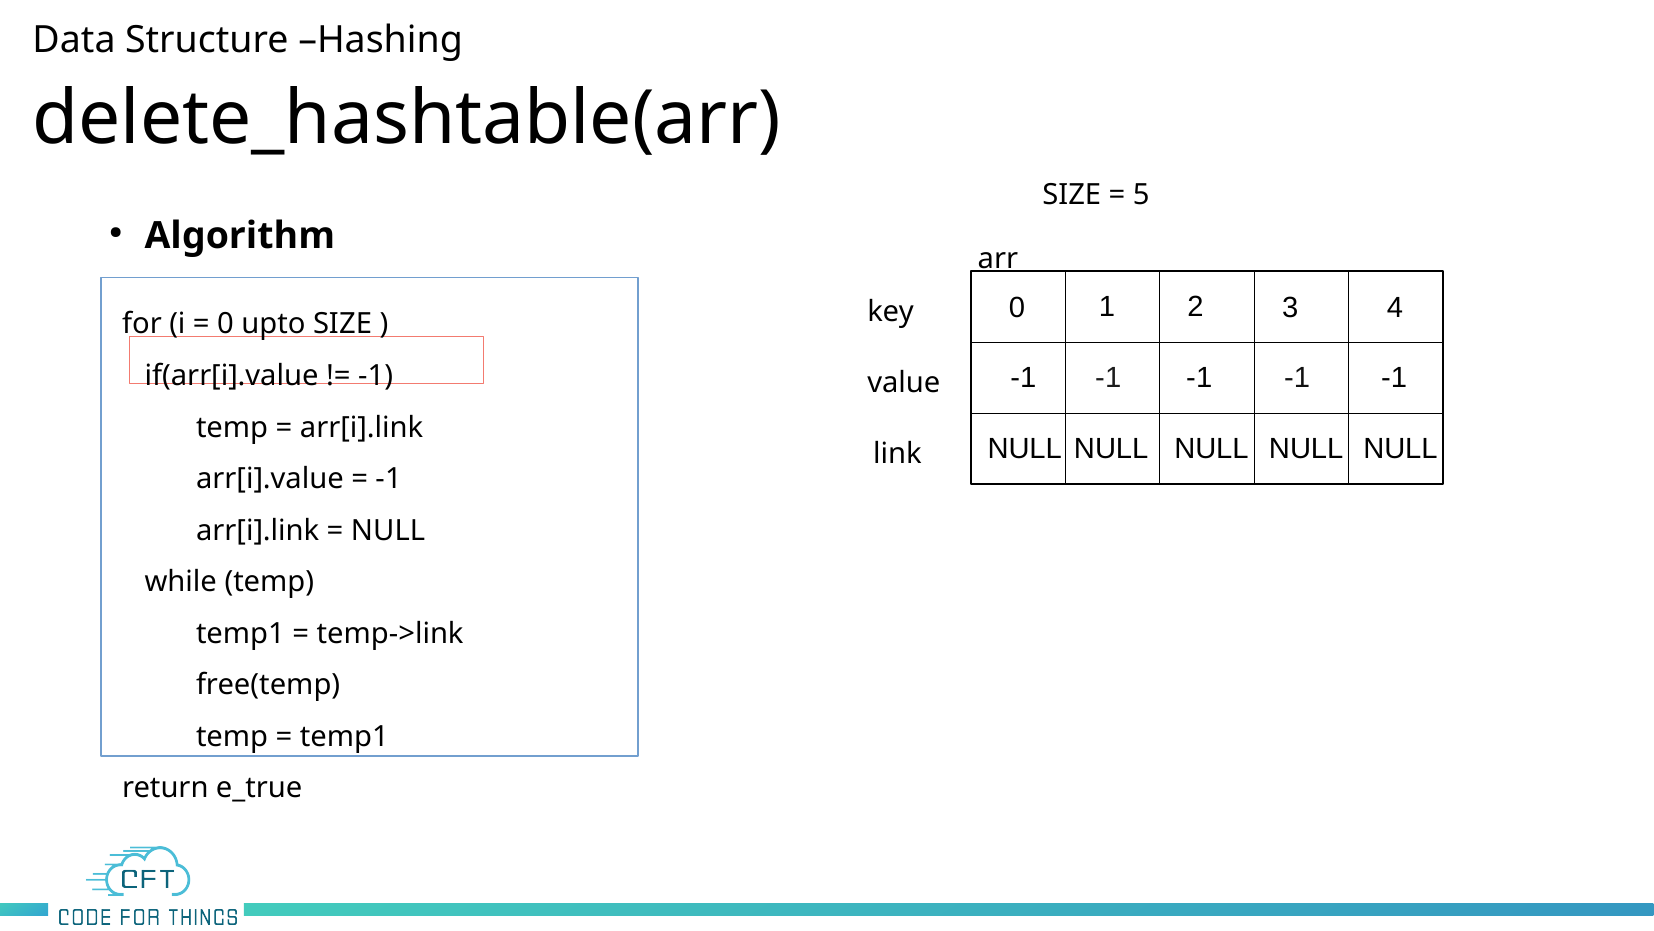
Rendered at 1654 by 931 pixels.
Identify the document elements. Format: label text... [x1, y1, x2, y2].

text_box [1255, 414, 1348, 424]
text_box [100, 277, 638, 756]
text_box SIZE = 5 [1027, 166, 1205, 216]
text_box [1255, 343, 1348, 413]
text_box [1160, 414, 1254, 424]
text_box NULL [972, 424, 1059, 473]
text_box value [852, 353, 1018, 437]
text_box NULL [1348, 424, 1453, 473]
text_box Algorithm [94, 200, 886, 269]
text_box -1 [995, 353, 1052, 402]
text_box 2 [1172, 282, 1219, 331]
text_box 3 [1267, 283, 1314, 331]
text_box NULL [1254, 424, 1348, 473]
text_box [1160, 473, 1254, 484]
text_box [1349, 414, 1444, 424]
text_box [1018, 343, 1065, 413]
text_box [1160, 343, 1254, 413]
text_box [1255, 271, 1348, 342]
text_box [1066, 414, 1159, 424]
text_box 0 [994, 283, 1041, 332]
text_box [970, 280, 1065, 342]
text_box key [852, 283, 1018, 353]
text_box for (i = 0 upto SIZE ) if(arr[i].value != -1) temp = arr[i].link arr[i].value = -1 arr[i].link = NULL while (temp) temp1 = temp->link free(temp) temp = temp1 return e_true [107, 295, 851, 886]
text_box -1 [1171, 353, 1228, 402]
text_box arr [963, 230, 1141, 280]
text_box 1 [1084, 282, 1131, 331]
text_box [1018, 414, 1065, 424]
text_box -1 [1080, 353, 1136, 402]
text_box [1066, 271, 1159, 342]
text_box link [858, 424, 1004, 474]
text_box [1349, 271, 1444, 342]
title Data Structure –Hashing delete_hashtable(arr) [32, 12, 1630, 166]
text_box [1160, 271, 1254, 342]
picture [59, 846, 237, 925]
text_box 4 [1372, 283, 1419, 331]
text_box [1349, 343, 1444, 413]
text_box [1349, 473, 1444, 484]
text_box -1 [1366, 353, 1422, 402]
text_box NULL [1164, 424, 1254, 473]
text_box [1255, 473, 1348, 484]
text_box -1 [1269, 353, 1325, 402]
text_box [970, 473, 1065, 484]
text_box [1066, 343, 1159, 413]
text_box [1066, 473, 1159, 484]
text_box NULL [1059, 424, 1164, 473]
